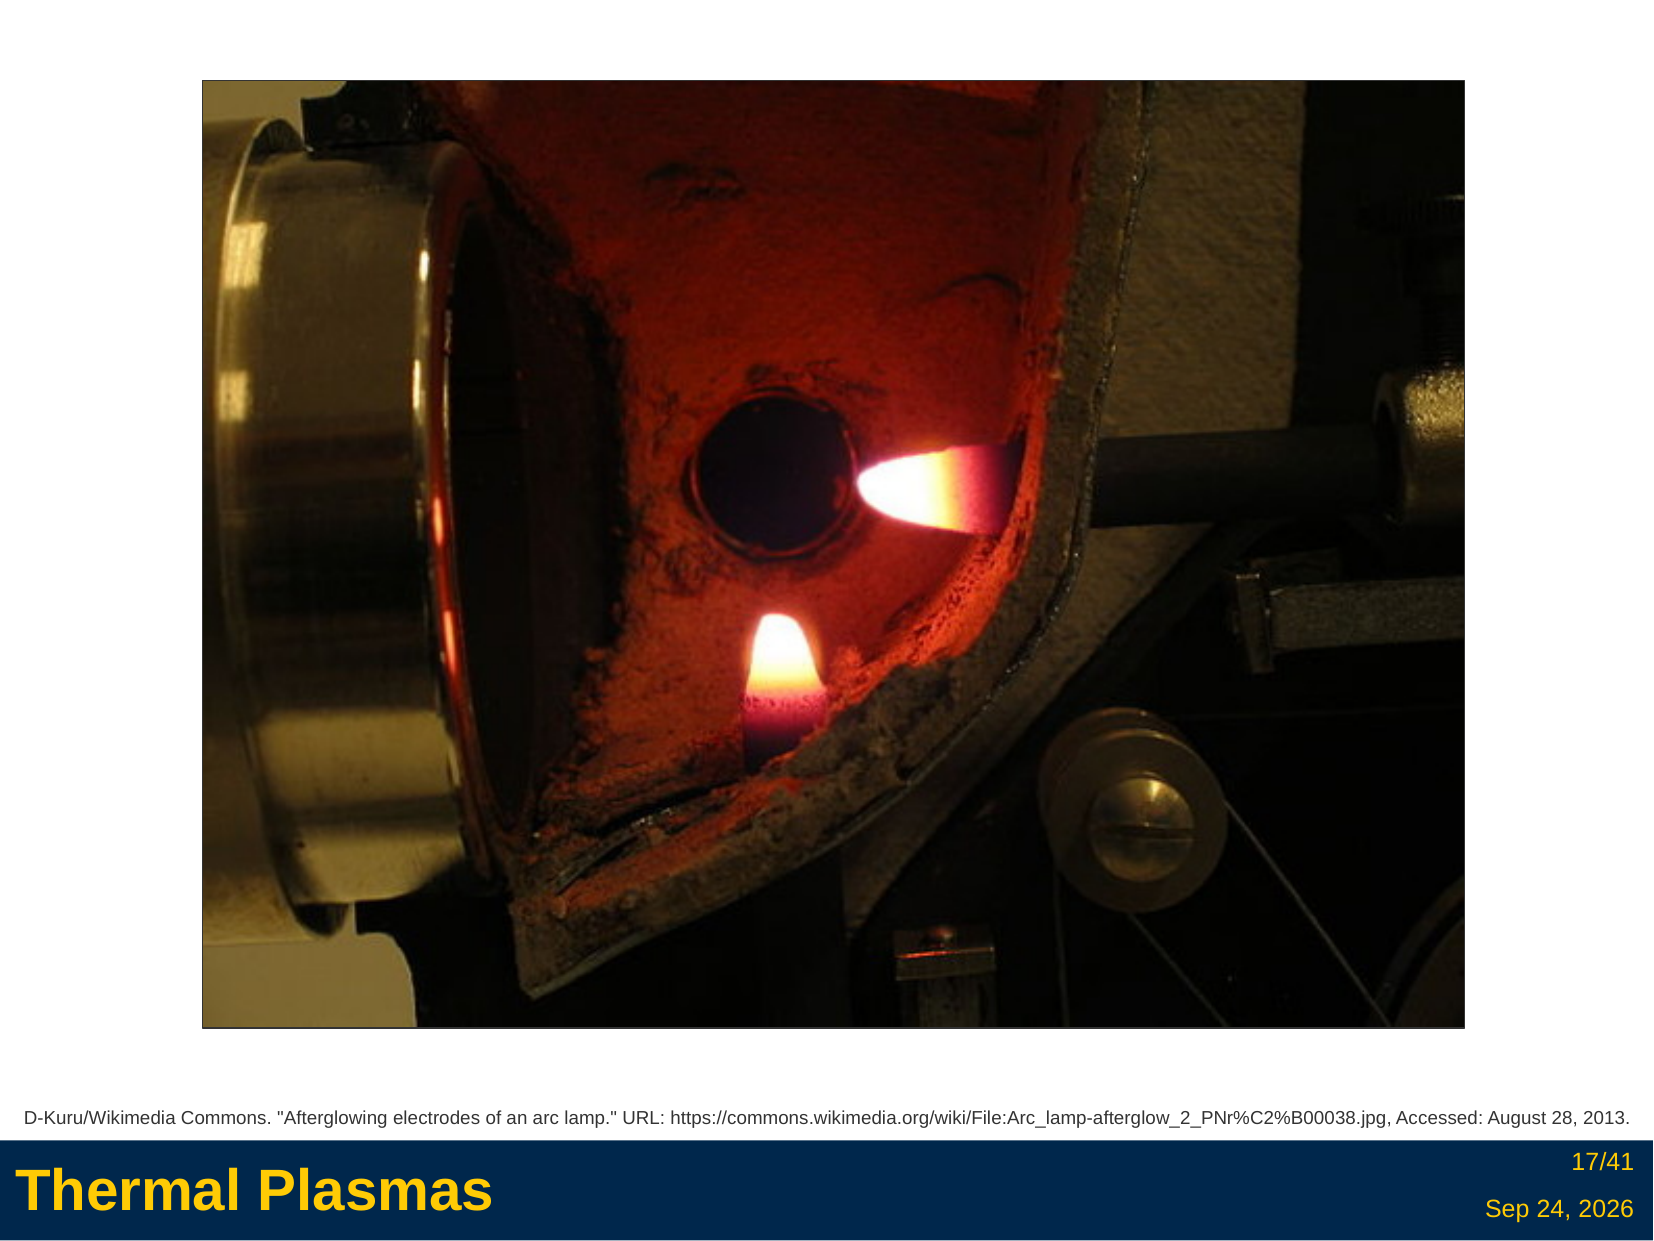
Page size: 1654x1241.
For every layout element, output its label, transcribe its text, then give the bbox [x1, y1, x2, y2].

picture [203, 81, 1464, 1028]
title Thermal Plasmas [14, 1140, 1380, 1241]
